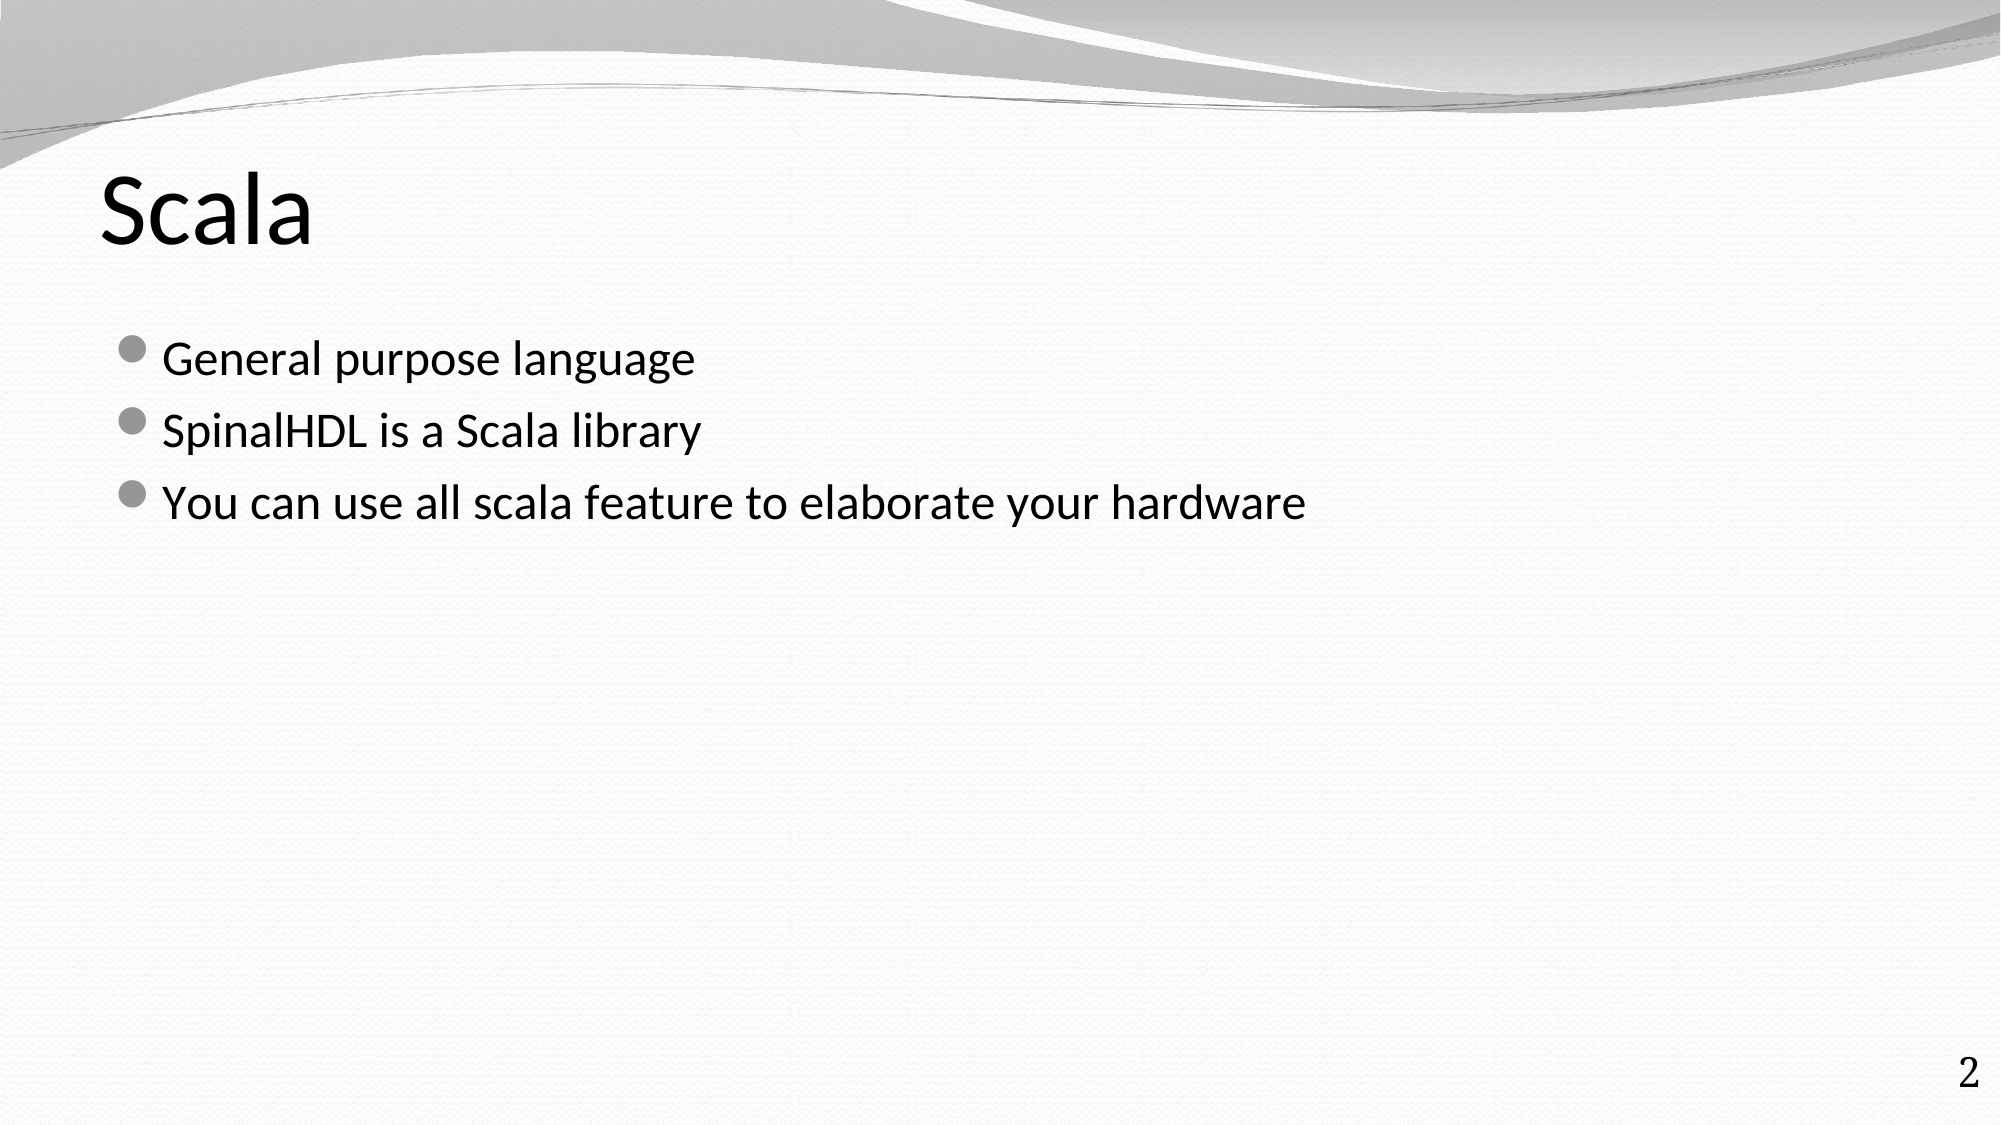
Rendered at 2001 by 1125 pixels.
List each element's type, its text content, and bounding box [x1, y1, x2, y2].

list General purpose language SpinalHDL is a Scala library You can use all scala feature to elaborate your hardware [99, 317, 1901, 1038]
title Scala [99, 77, 1901, 266]
text_box <numéro> [1813, 1042, 1981, 1103]
picture [0, 0, 2001, 1125]
